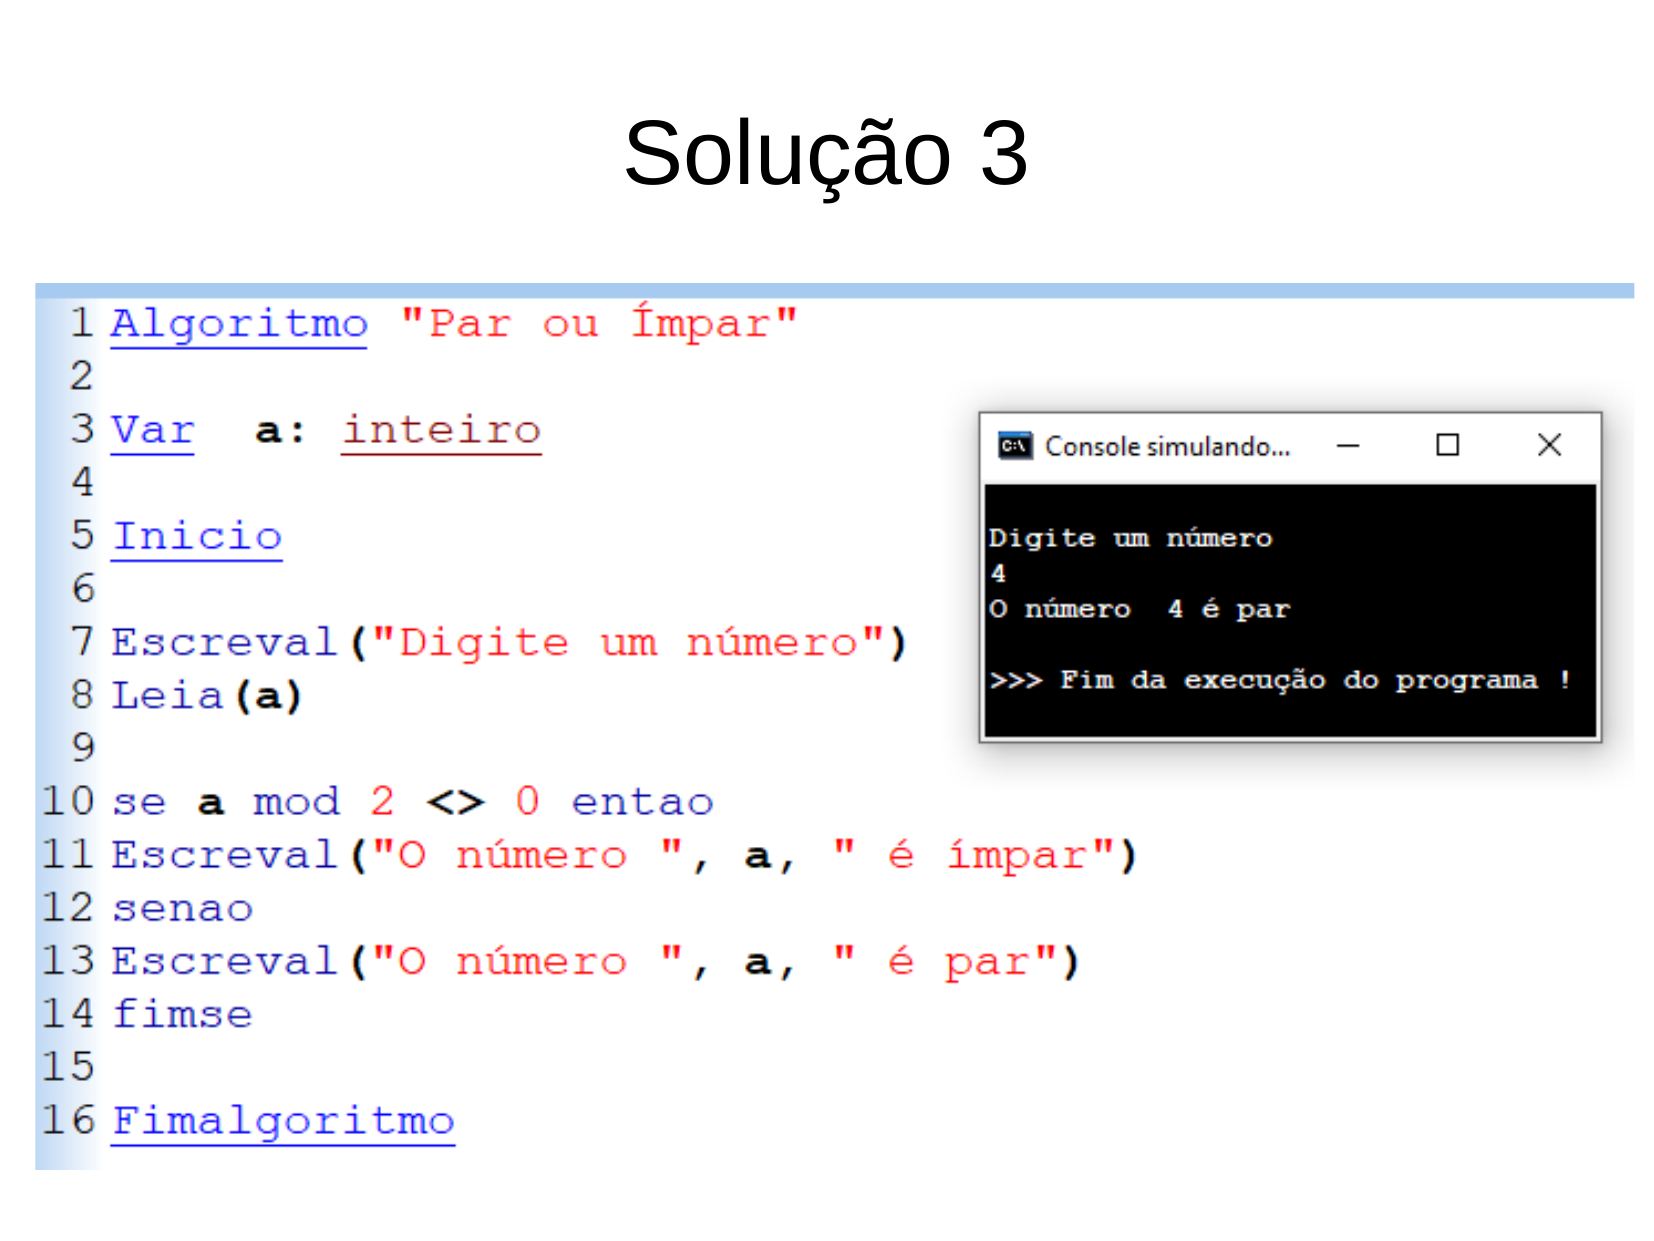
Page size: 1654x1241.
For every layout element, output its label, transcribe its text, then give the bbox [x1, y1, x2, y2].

title Solução 3 [82, 49, 1571, 257]
picture [35, 283, 1635, 1170]
